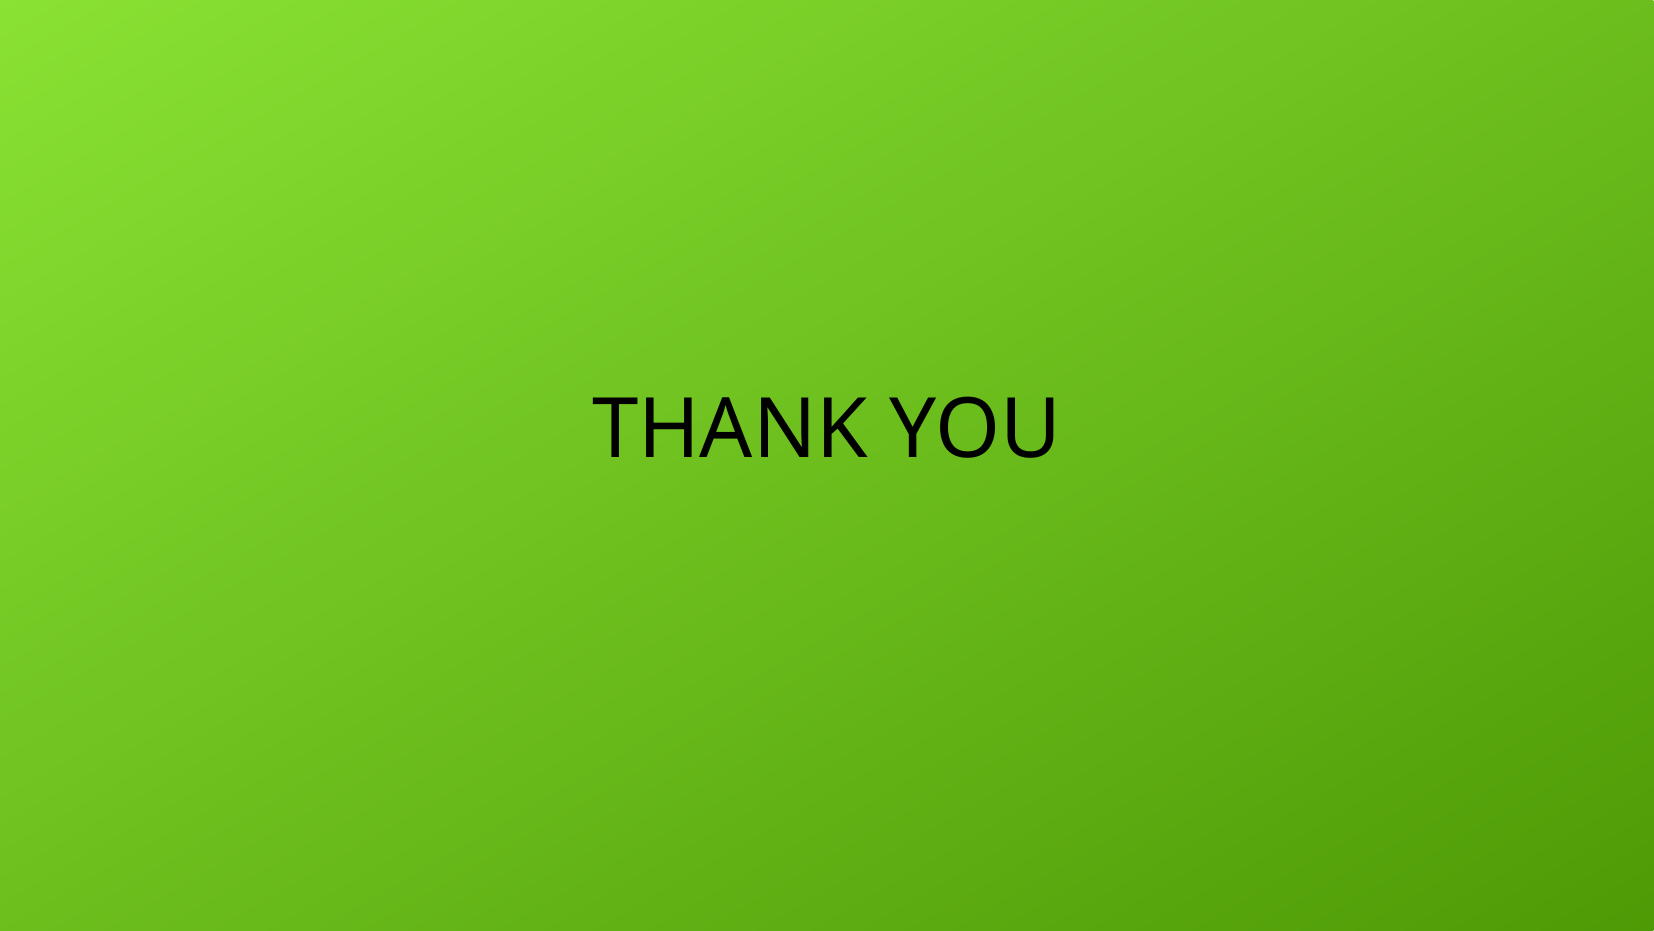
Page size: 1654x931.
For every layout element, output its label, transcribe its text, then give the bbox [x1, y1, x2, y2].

subtitle THANK YOU [82, 36, 1571, 758]
